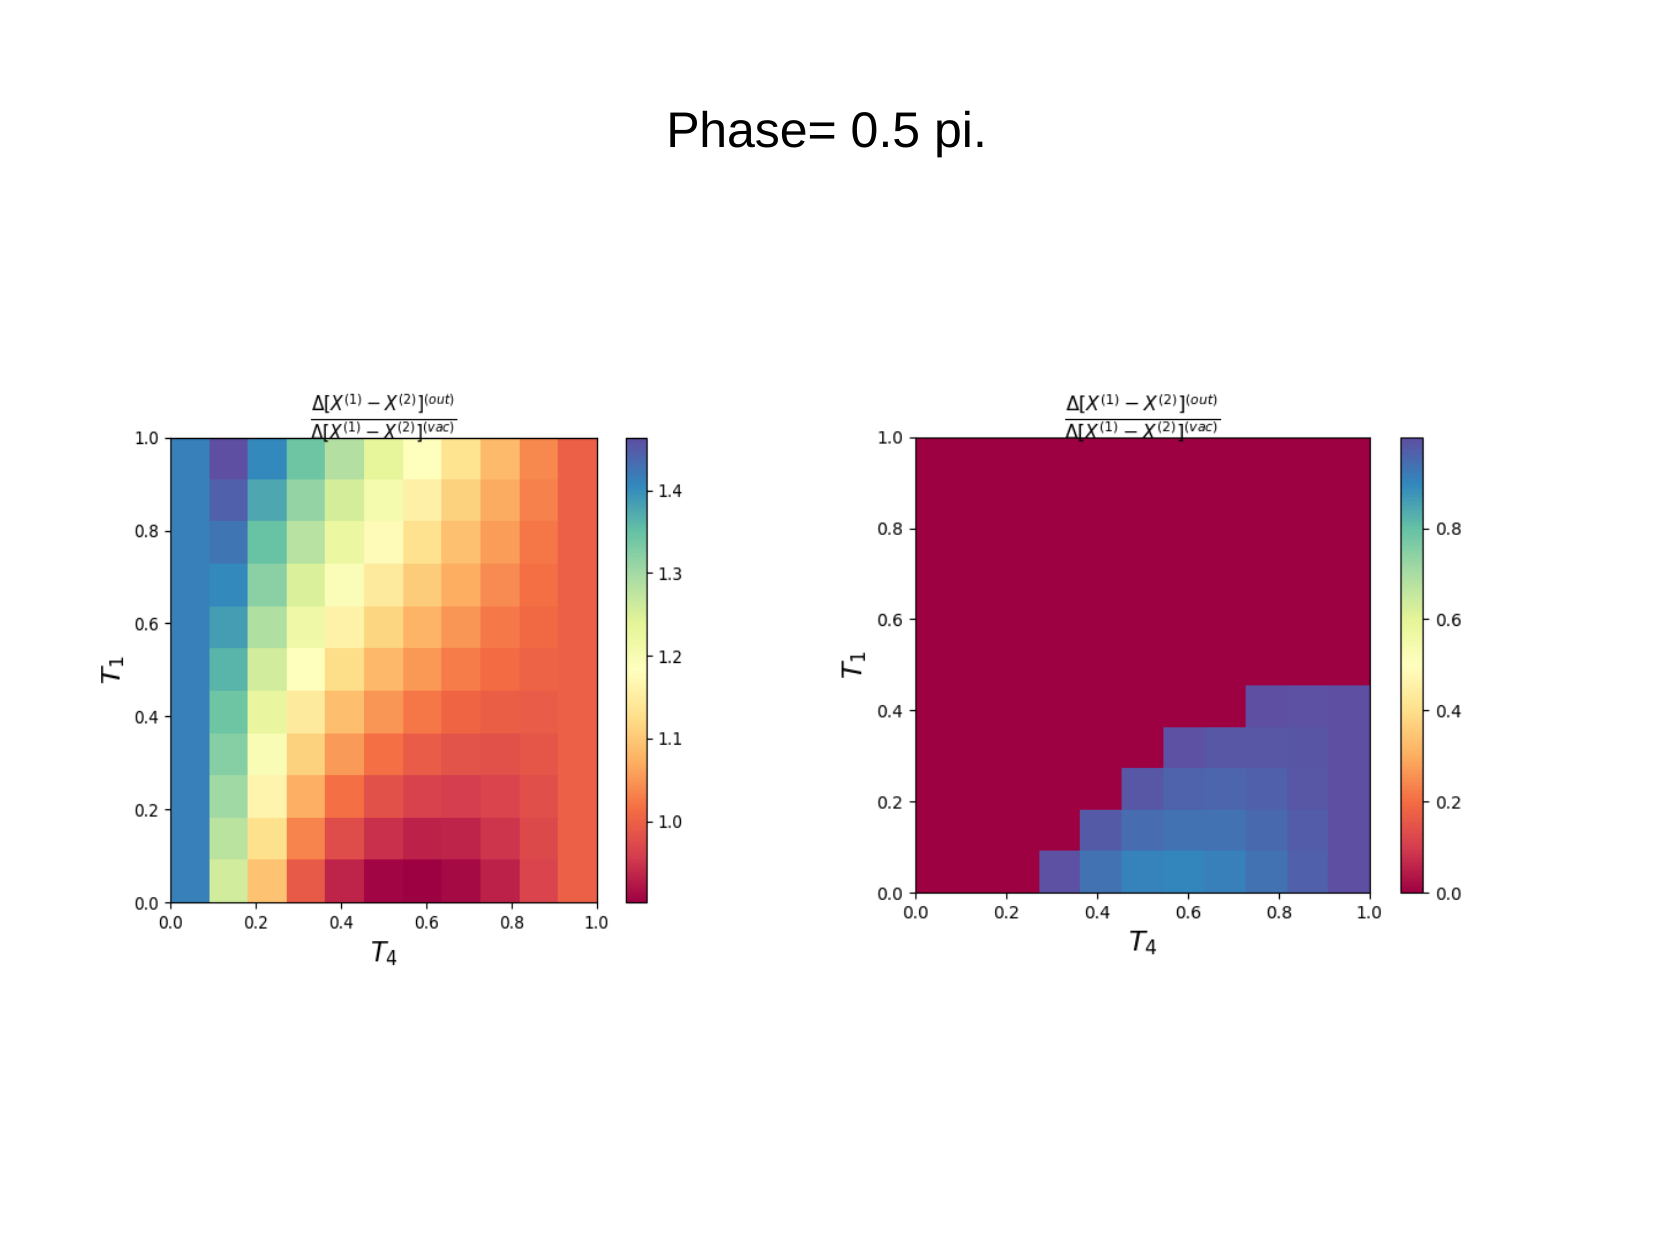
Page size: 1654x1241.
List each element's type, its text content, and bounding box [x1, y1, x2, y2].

title Phase= 0.5 pi. [578, 94, 1075, 166]
picture [47, 365, 1570, 969]
